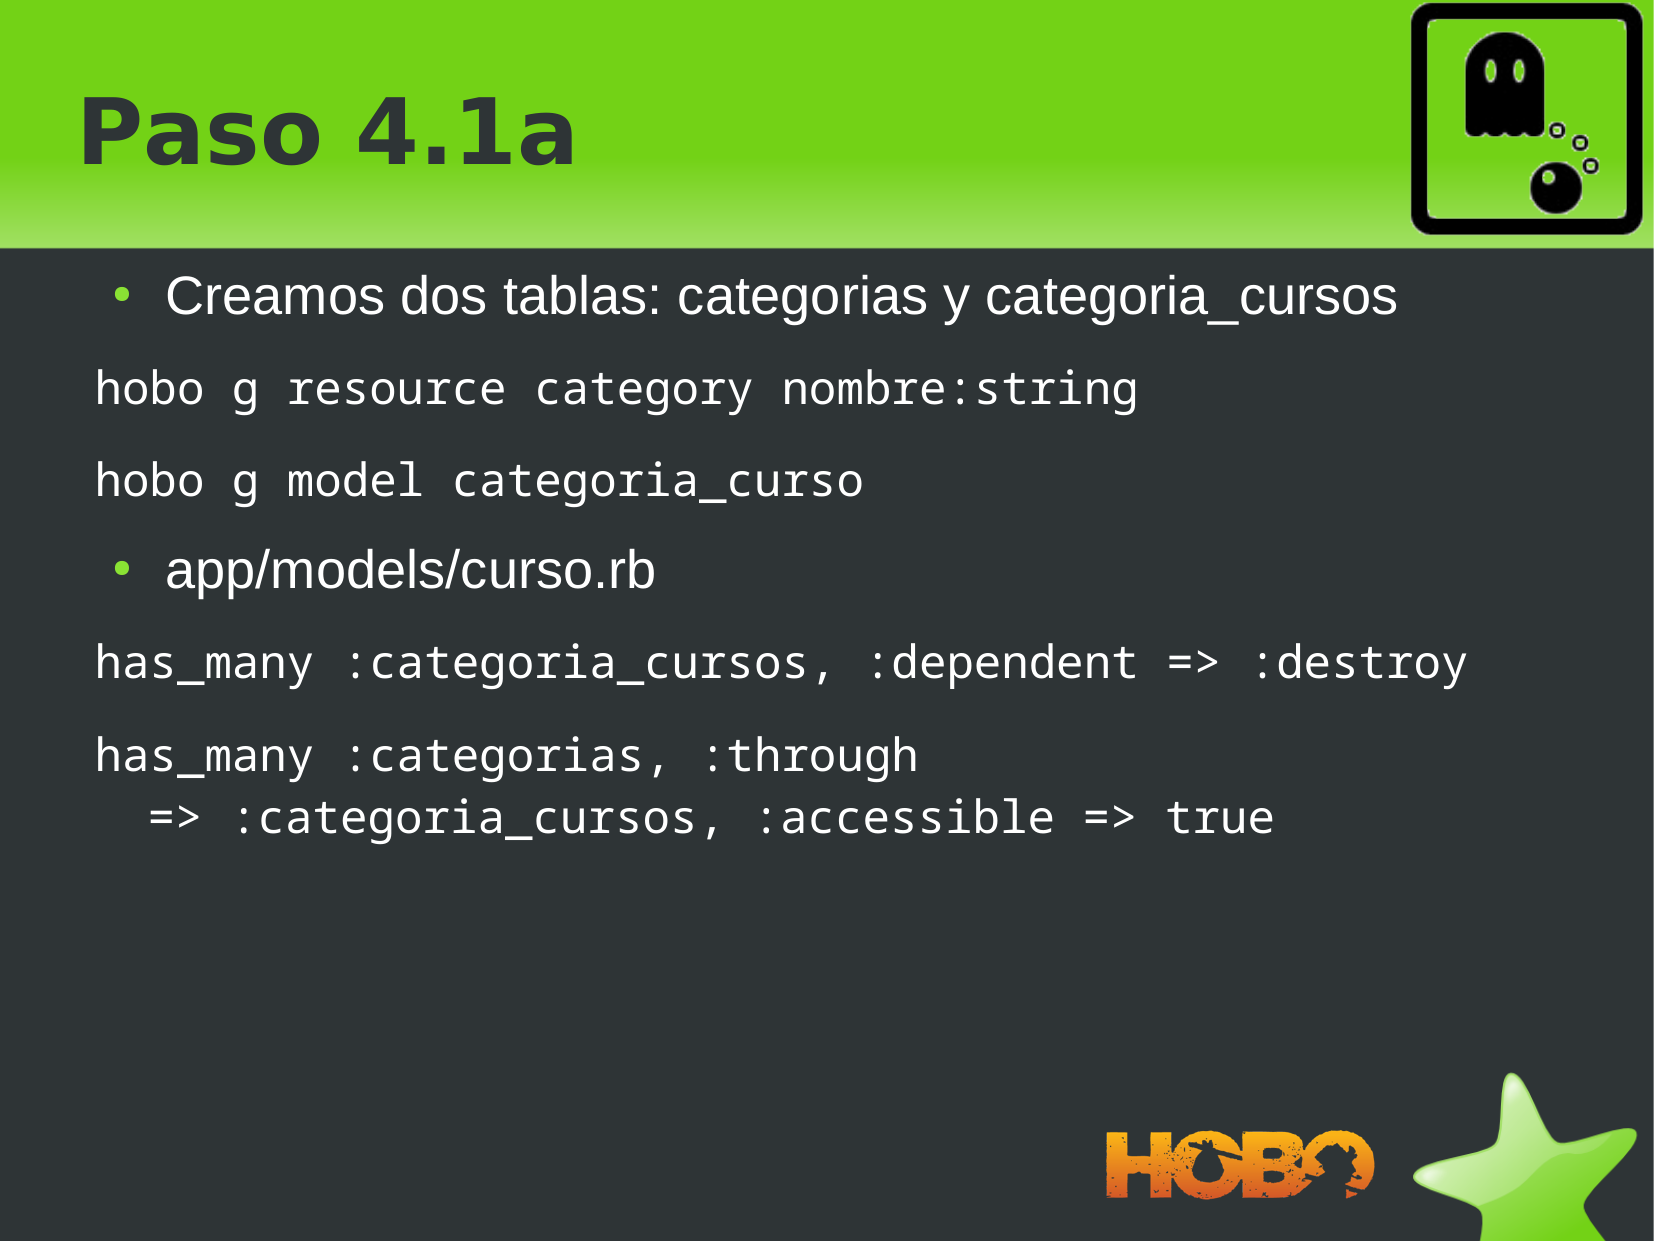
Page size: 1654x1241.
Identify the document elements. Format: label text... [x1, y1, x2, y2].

title Paso 4.1a [76, 36, 1565, 229]
picture [0, 0, 1654, 1241]
list Creamos dos tablas: categorias y categoria_cursos hobo g resource category nombre:string hobo g model categoria_curso app/models/curso.rb has_many :categoria_cursos, :dependent => :destroy has_many :categorias, :through => :categoria_cursos, :accessible => true [76, 265, 1565, 1070]
